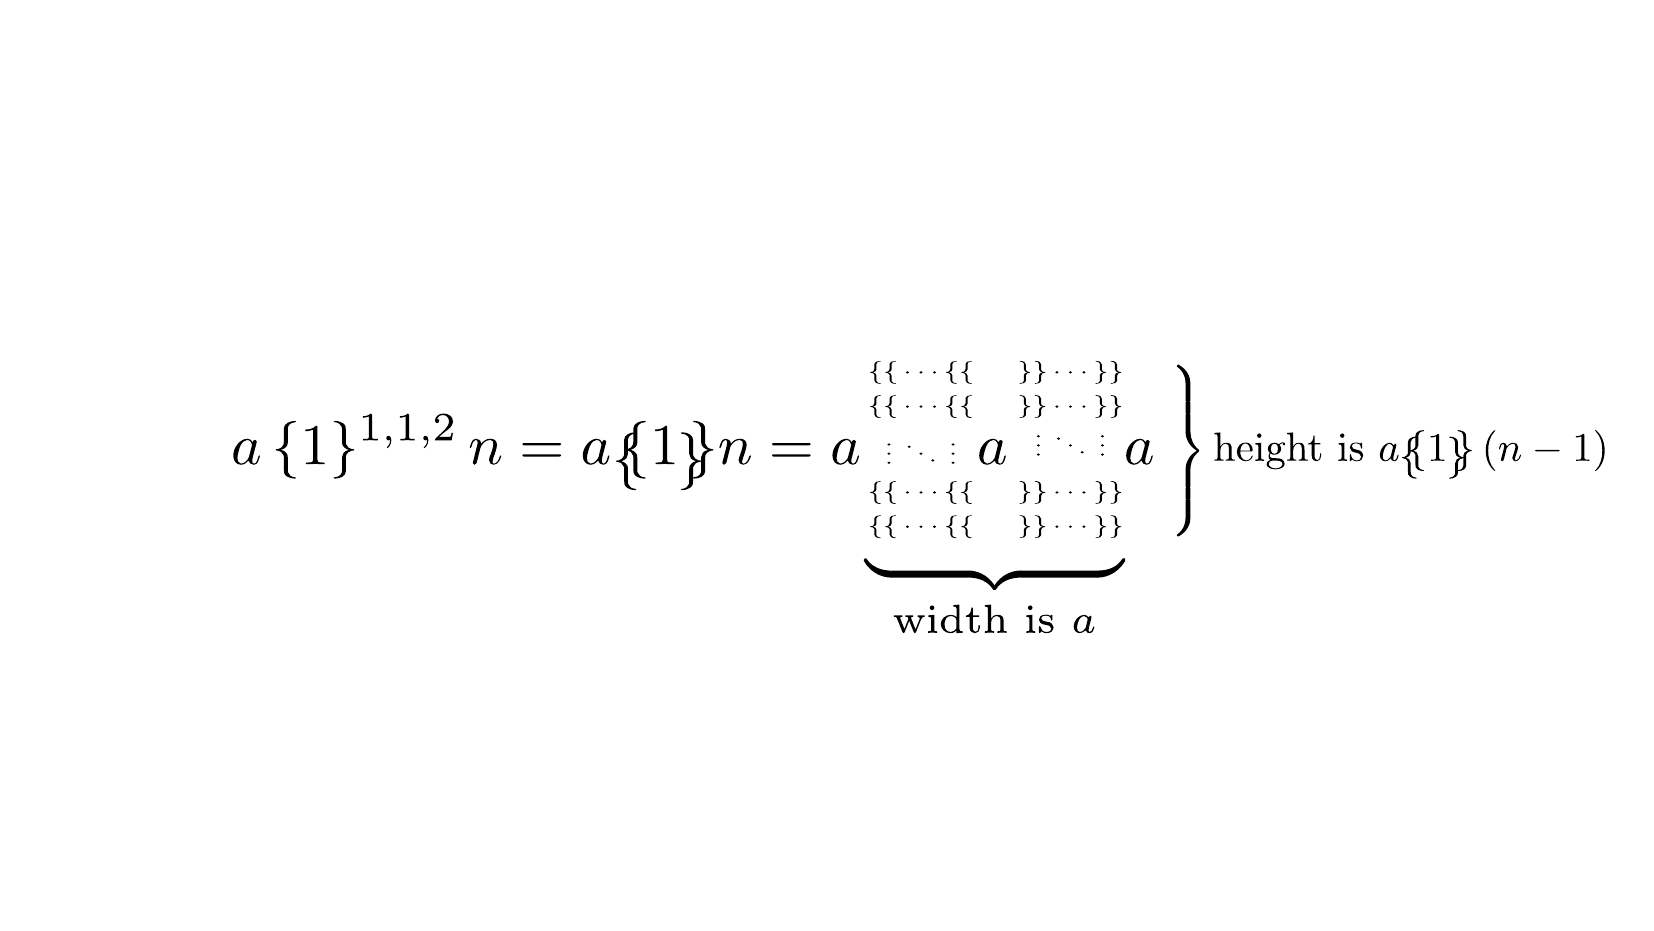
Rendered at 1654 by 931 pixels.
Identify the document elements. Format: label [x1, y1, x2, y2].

text_box [233, 360, 1153, 539]
text_box [1171, 364, 1605, 537]
text_box [863, 558, 1126, 634]
